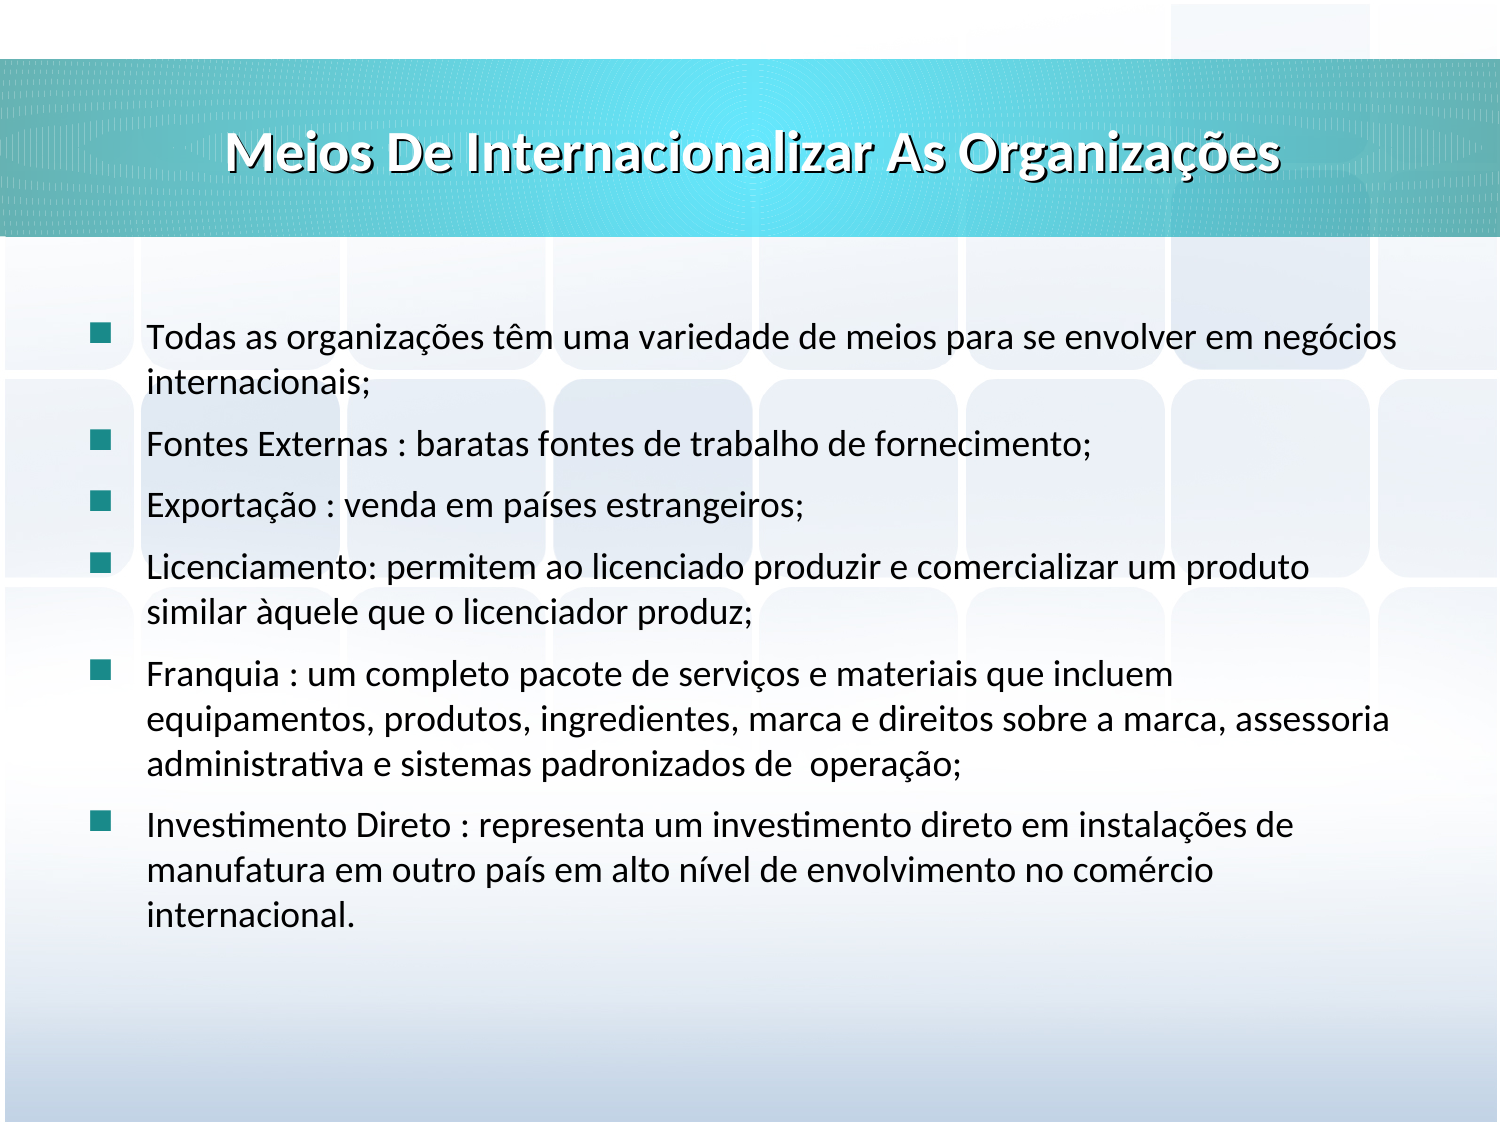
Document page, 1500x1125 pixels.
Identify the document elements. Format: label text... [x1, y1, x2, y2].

list Todas as organizações têm uma variedade de meios para se envolver em negócios internacionais; Fontes Externas : baratas fontes de trabalho de fornecimento; Exportação : venda em países estrangeiros; Licenciamento: permitem ao licenciado produzir e comercializar um produto similar àquele que o licenciador produz; Franquia : um completo pacote de serviços e materiais que incluem equipamentos, produtos, ingredientes, marca e direitos sobre a marca, assessoria administrativa e sistemas padronizados de operação; Investimento Direto : representa um investimento direto em instalações de manufatura em outro país em alto nível de envolvimento no comércio internacional. [75, 304, 1426, 1048]
text_box Meios De Internacionalizar As Organizações [0, 59, 1500, 237]
picture [0, 237, 1500, 1125]
picture [0, 0, 1500, 59]
